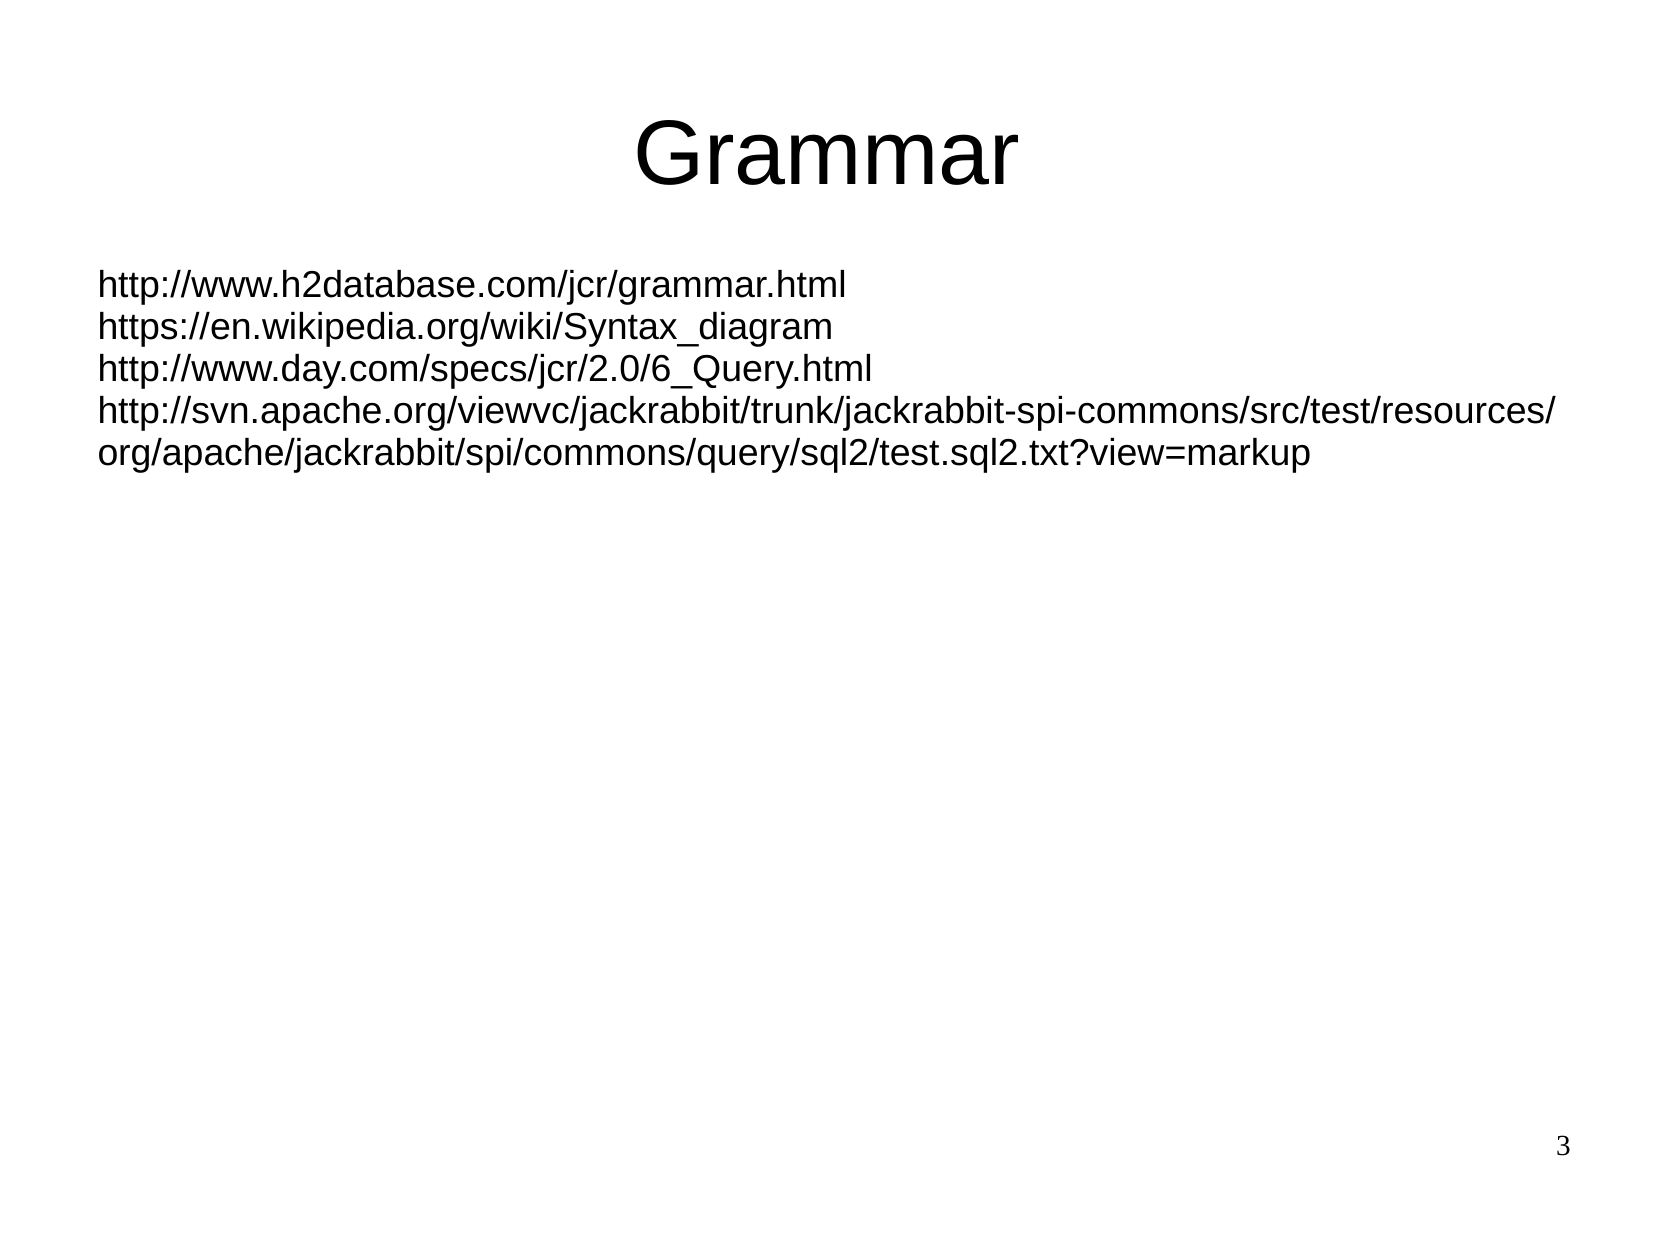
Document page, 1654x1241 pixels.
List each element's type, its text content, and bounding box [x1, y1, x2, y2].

title Grammar [82, 49, 1571, 256]
text_box http://www.h2database.com/jcr/grammar.html https://en.wikipedia.org/wiki/Syntax_diagram http://www.day.com/specs/jcr/2.0/6_Query.html http://svn.apache.org/viewvc/jackrabbit/trunk/jackrabbit-spi-commons/src/test/resources/org/apache/jackrabbit/spi/commons/query/sql2/test.sql2.txt?view=markup [82, 256, 1621, 566]
